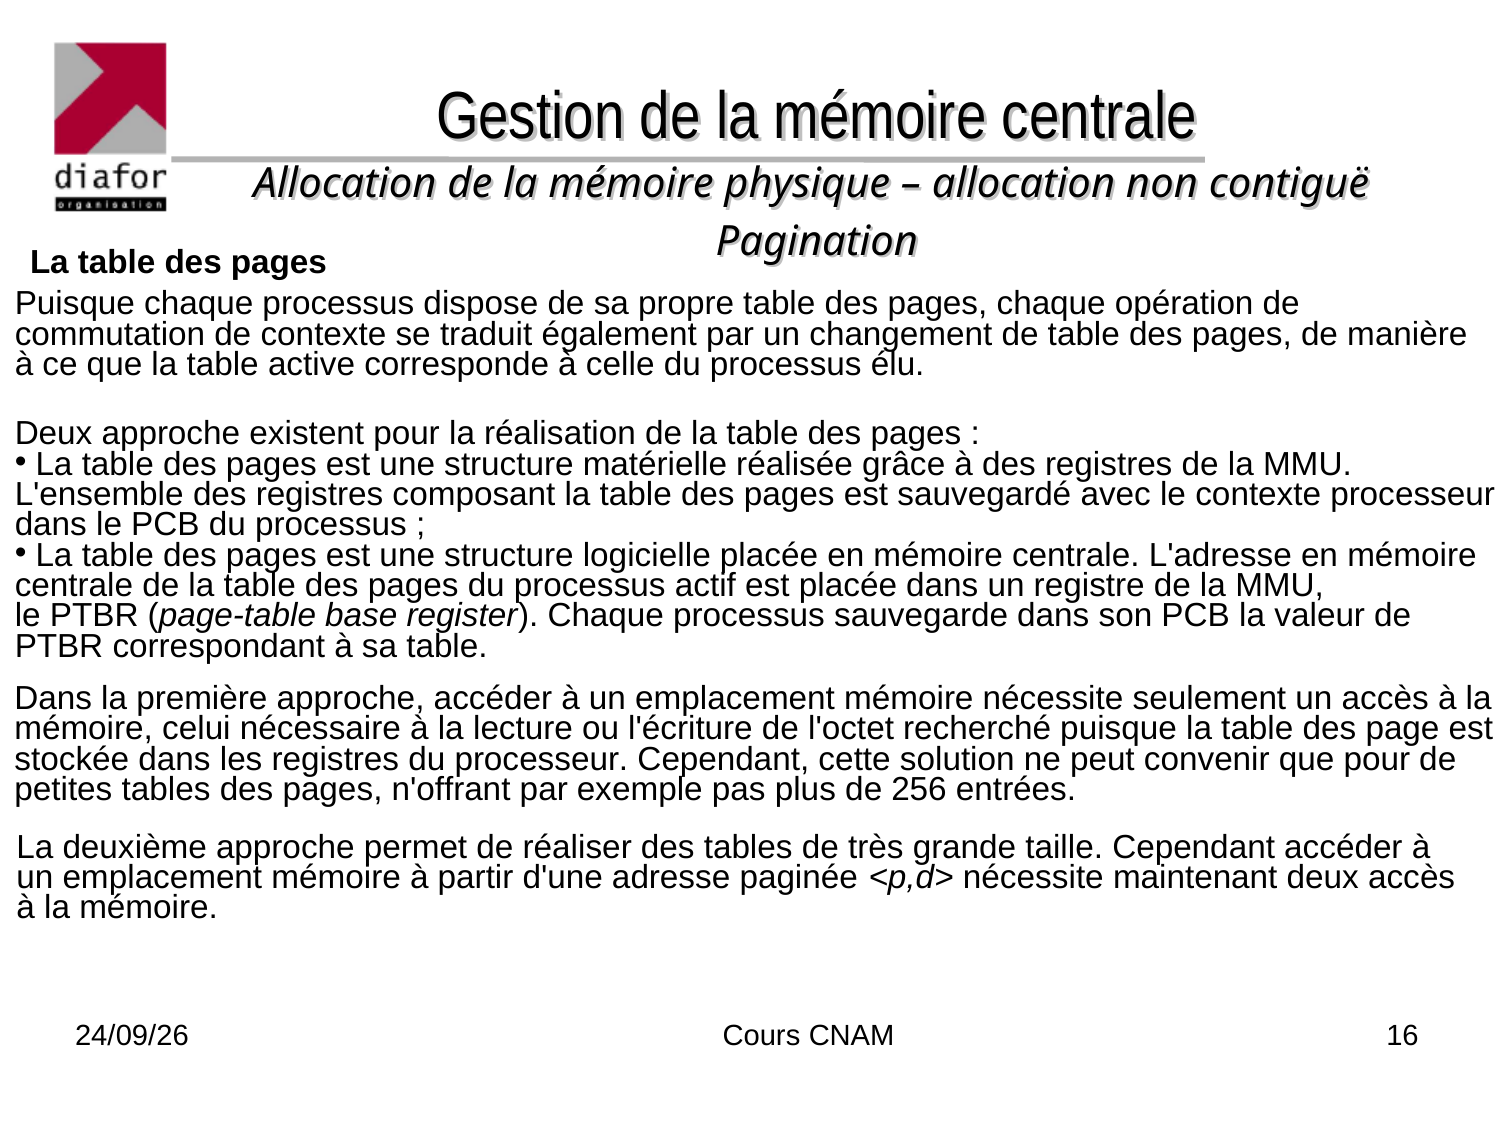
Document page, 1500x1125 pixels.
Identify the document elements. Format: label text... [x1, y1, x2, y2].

text_box Deux approche existent pour la réalisation de la table des pages : La table des pages est une structure matérielle réalisée grâce à des registres de la MMU. L'ensemble des registres composant la table des pages est sauvegardé avec le contexte processeur dans le PCB du processus ; La table des pages est une structure logicielle placée en mémoire centrale. L'adresse en mémoire centrale de la table des pages du processus actif est placée dans un registre de la MMU, le PTBR (page-table base register). Chaque processus sauvegarde dans son PCB la valeur de PTBR correspondant à sa table. [0, 413, 1500, 671]
text_box Dans la première approche, accéder à un emplacement mémoire nécessite seulement un accès à la mémoire, celui nécessaire à la lecture ou l'écriture de l'octet recherché puisque la table des page est stockée dans les registres du processeur. Cependant, cette solution ne peut convenir que pour de petites tables des pages, n'offrant par exemple pas plus de 256 entrées. [0, 677, 1500, 814]
text_box La table des pages [5, 242, 343, 283]
picture [53, 42, 168, 213]
title Gestion de la mémoire centrale Allocation de la mémoire physique – allocation non contiguë Pagination [133, 69, 1500, 273]
text_box Puisque chaque processus dispose de sa propre table des pages, chaque opération de commutation de contexte se traduit également par un changement de table des pages, de manière à ce que la table active corresponde à celle du processus élu. [0, 283, 1494, 390]
text_box La deuxième approche permet de réaliser des tables de très grande taille. Cependant accéder à un emplacement mémoire à partir d'une adresse paginée <p,d> nécessite maintenant deux accès à la mémoire. [1, 826, 1471, 933]
